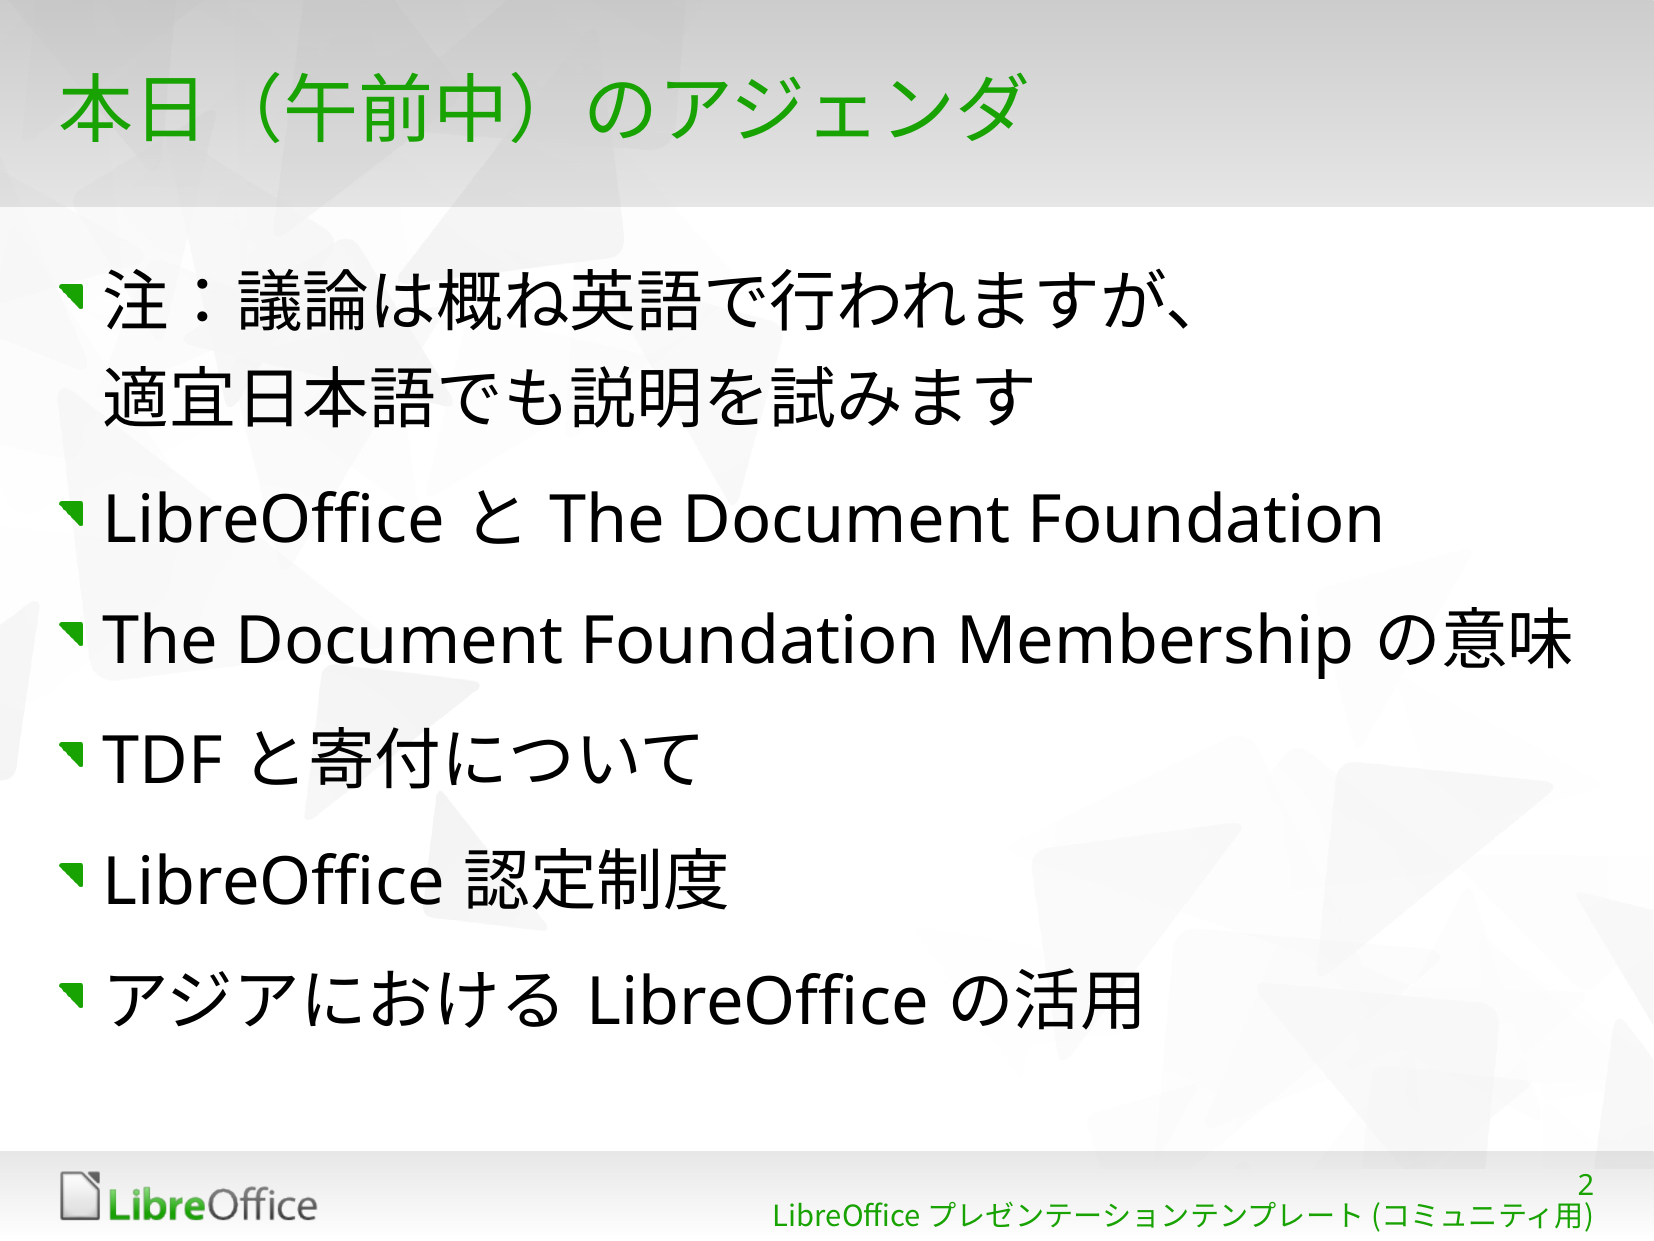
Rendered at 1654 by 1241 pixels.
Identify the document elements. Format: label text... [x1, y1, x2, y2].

picture [0, 0, 783, 931]
list 注：議論は概ね英語で行われますが、 適宜日本語でも説明を試みます LibreOfficeとThe Document Foundation The Document Foundation Membershipの意味 TDFと寄付について LibreOffice認定制度 アジアにおけるLibreOfficeの活用 [59, 248, 1595, 1058]
title 本日（午前中）のアジェンダ [59, 29, 1595, 178]
picture [41, 1152, 337, 1240]
picture [915, 548, 1654, 1169]
